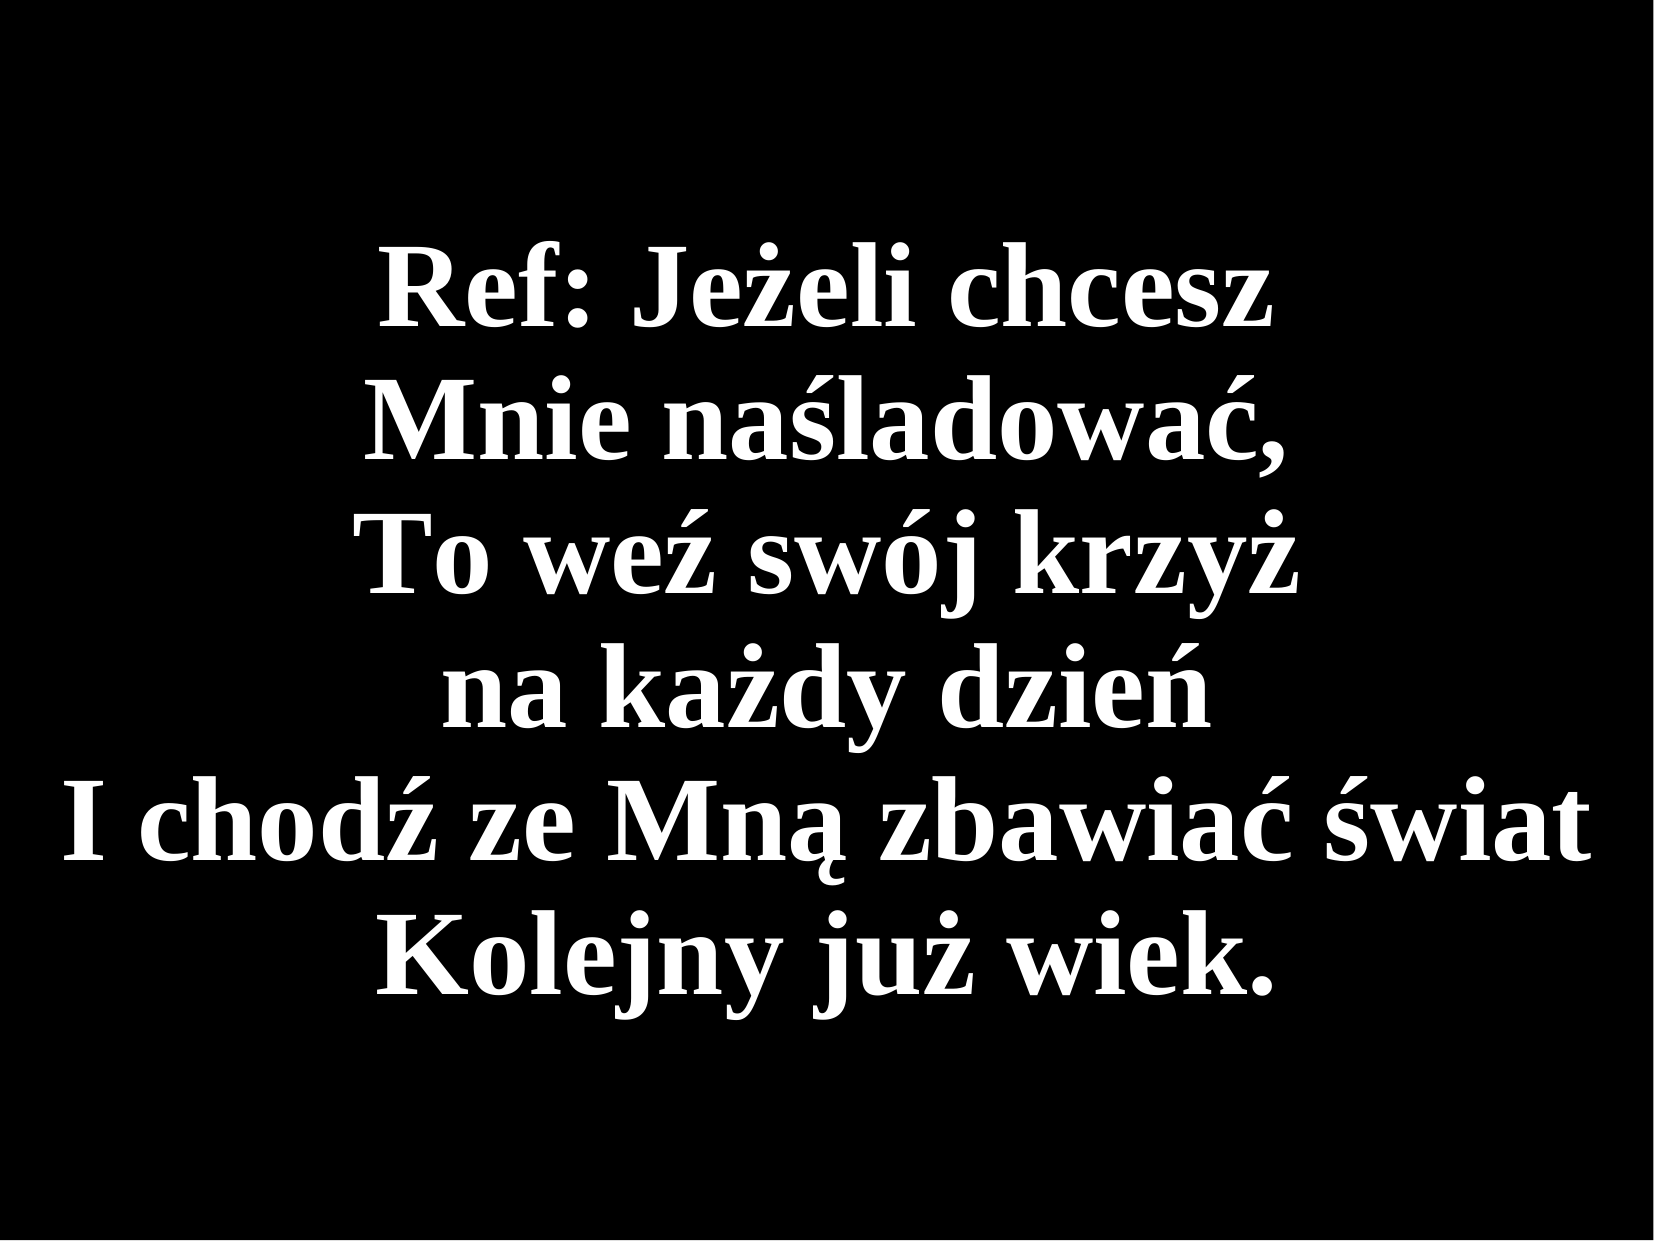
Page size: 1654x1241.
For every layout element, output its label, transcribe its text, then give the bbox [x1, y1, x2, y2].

title Ref: Jeżeli chcesz Mnie naśladować, To weź swój krzyż na każdy dzień I chodź ze Mną zbawiać świat Kolejny już wiek. [0, 0, 1654, 1241]
